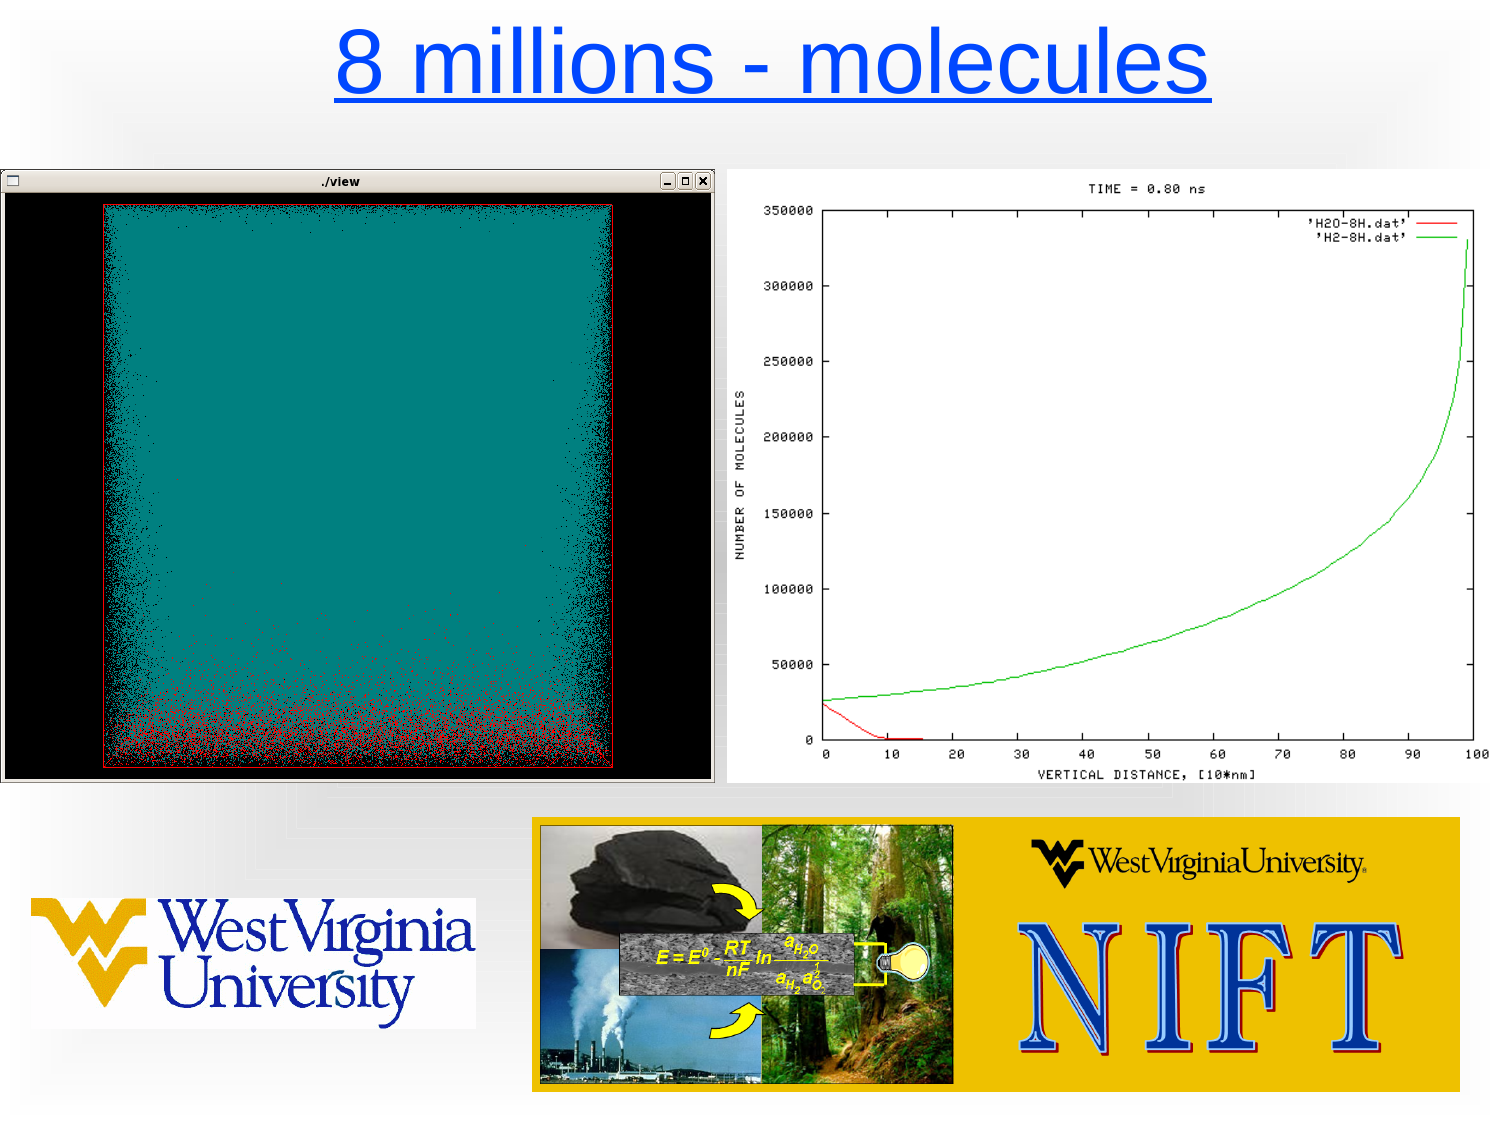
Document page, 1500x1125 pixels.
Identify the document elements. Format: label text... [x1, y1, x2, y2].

title 8 millions - molecules [135, 10, 1411, 113]
picture [727, 169, 1497, 783]
picture [532, 817, 1460, 1092]
picture [0, 169, 715, 783]
